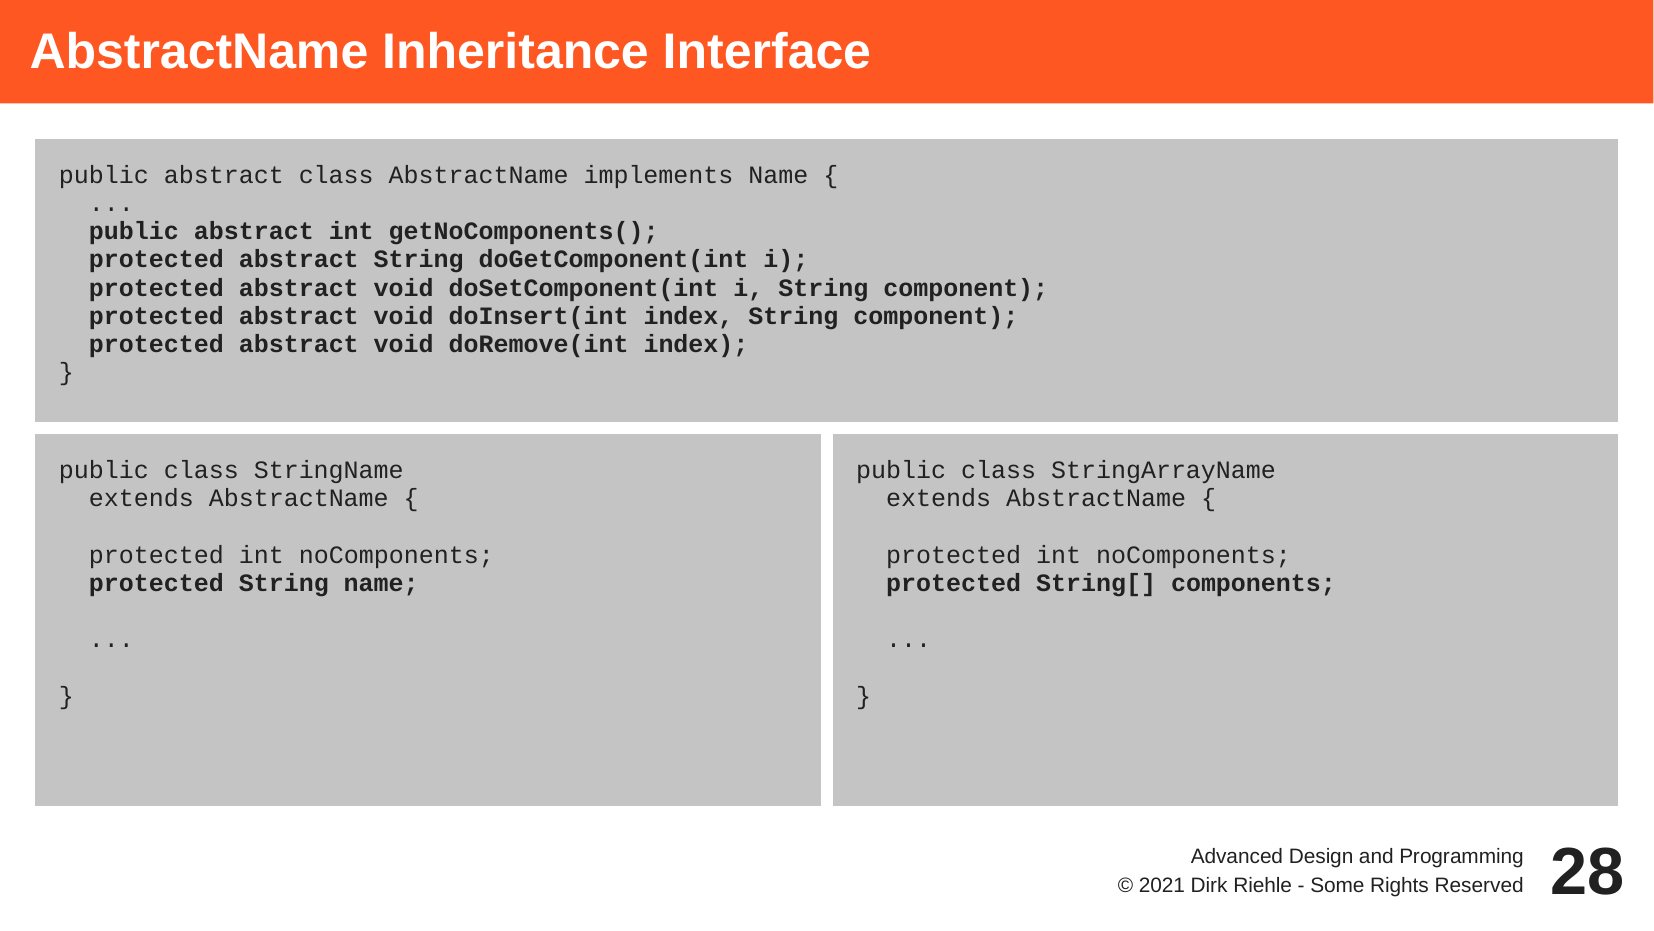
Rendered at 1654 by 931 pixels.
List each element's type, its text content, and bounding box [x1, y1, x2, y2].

title AbstractName Inheritance Interface [0, 0, 1654, 104]
list public class StringName extends AbstractName { protected int noComponents; protected String name; ... } [29, 428, 821, 813]
list public class StringArrayName extends AbstractName { protected int noComponents; protected String[] components; ... } [826, 428, 1625, 813]
list public abstract class AbstractName implements Name { ... public abstract int getNoComponents(); protected abstract String doGetComponent(int i); protected abstract void doSetComponent(int i, String component); protected abstract void doInsert(int index, String component); protected abstract void doRemove(int index); } [29, 132, 1625, 422]
